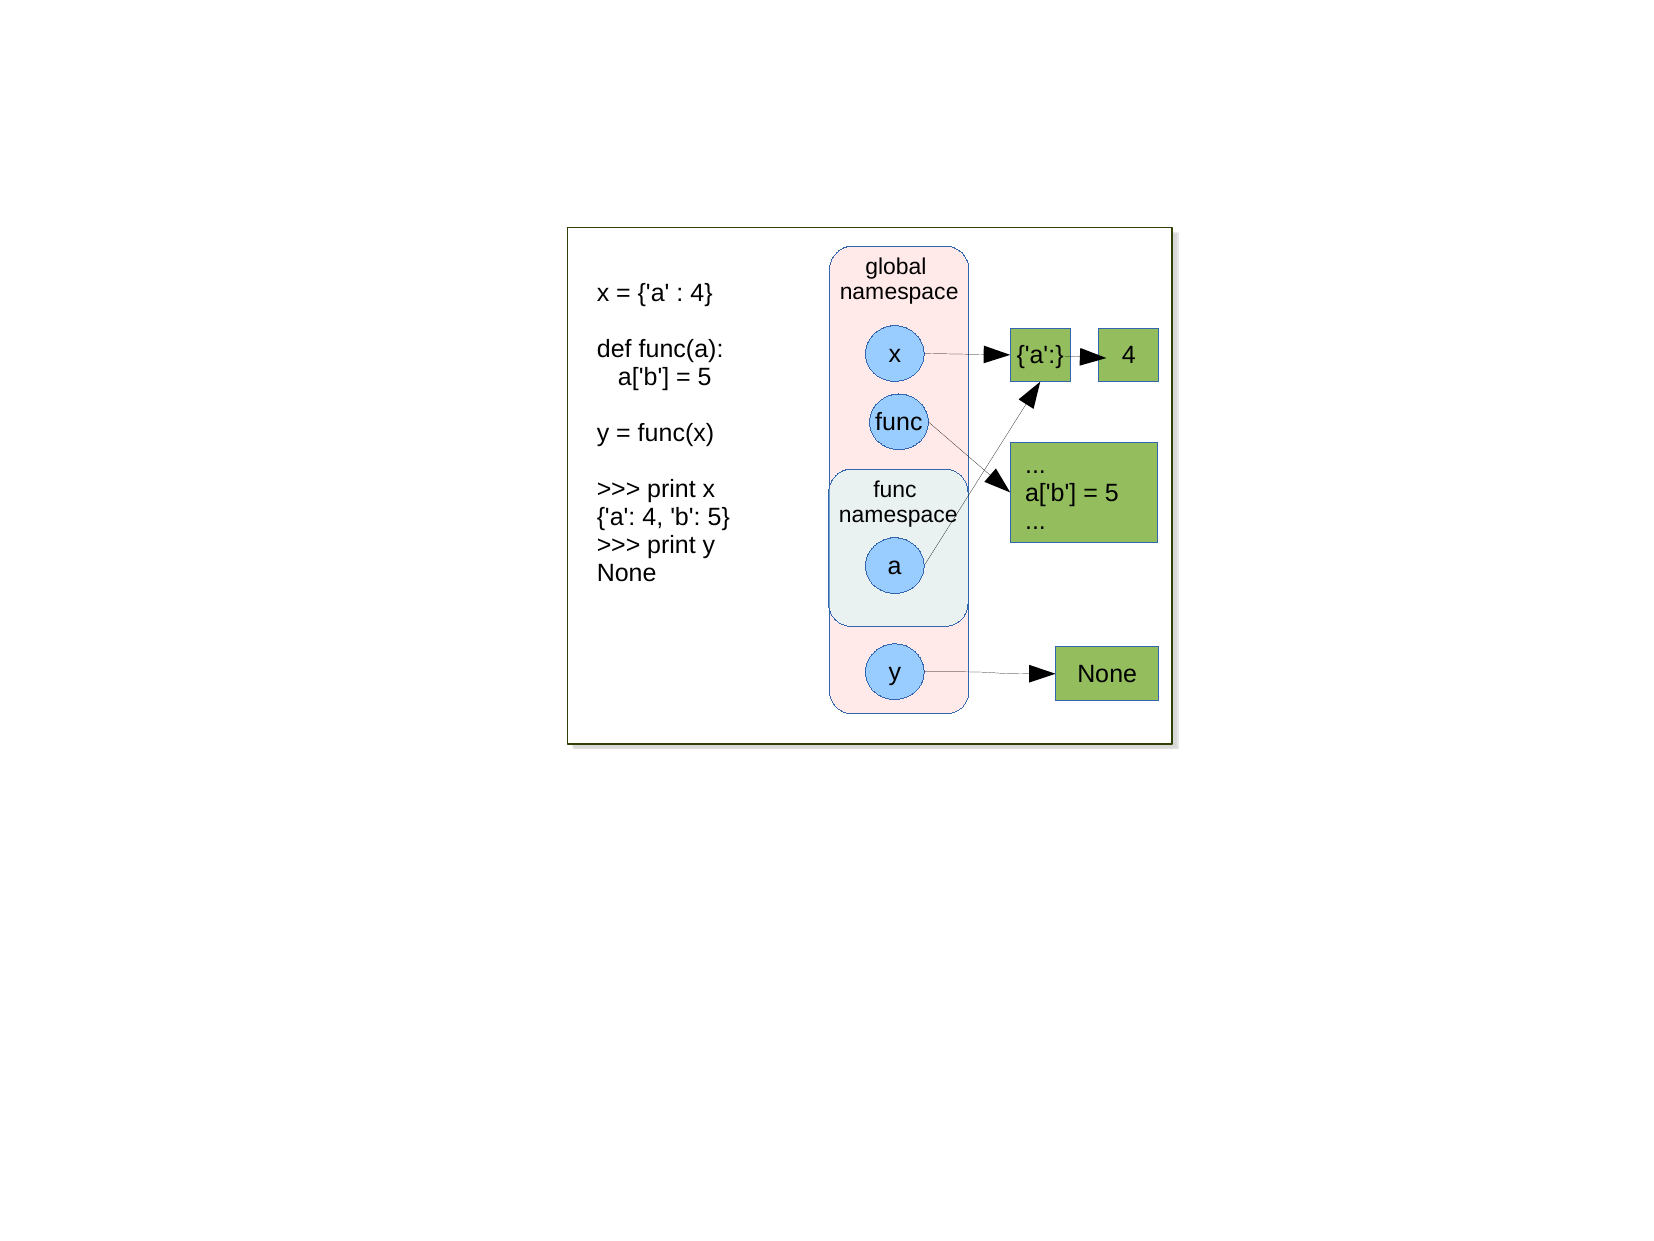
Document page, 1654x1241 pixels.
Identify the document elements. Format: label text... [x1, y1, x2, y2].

text_box {'a':} [1010, 328, 1071, 382]
text_box global namespace [825, 246, 974, 361]
text_box y [865, 643, 925, 700]
text_box 4 [1098, 328, 1159, 382]
text_box None [1055, 646, 1159, 701]
text_box a [865, 537, 925, 594]
text_box func namespace [940, 491, 973, 542]
text_box func namespace [824, 469, 973, 542]
text_box func [869, 393, 929, 450]
text_box [567, 227, 1172, 745]
text_box x = {'a' : 4} def func(a): a['b'] = 5 y = func(x) >>> print x {'a': 4, 'b': 5} >>> print y None [582, 271, 746, 681]
text_box x [865, 325, 925, 382]
text_box ... a['b'] = 5 ... [1010, 442, 1158, 543]
text_box global namespace [924, 354, 974, 361]
